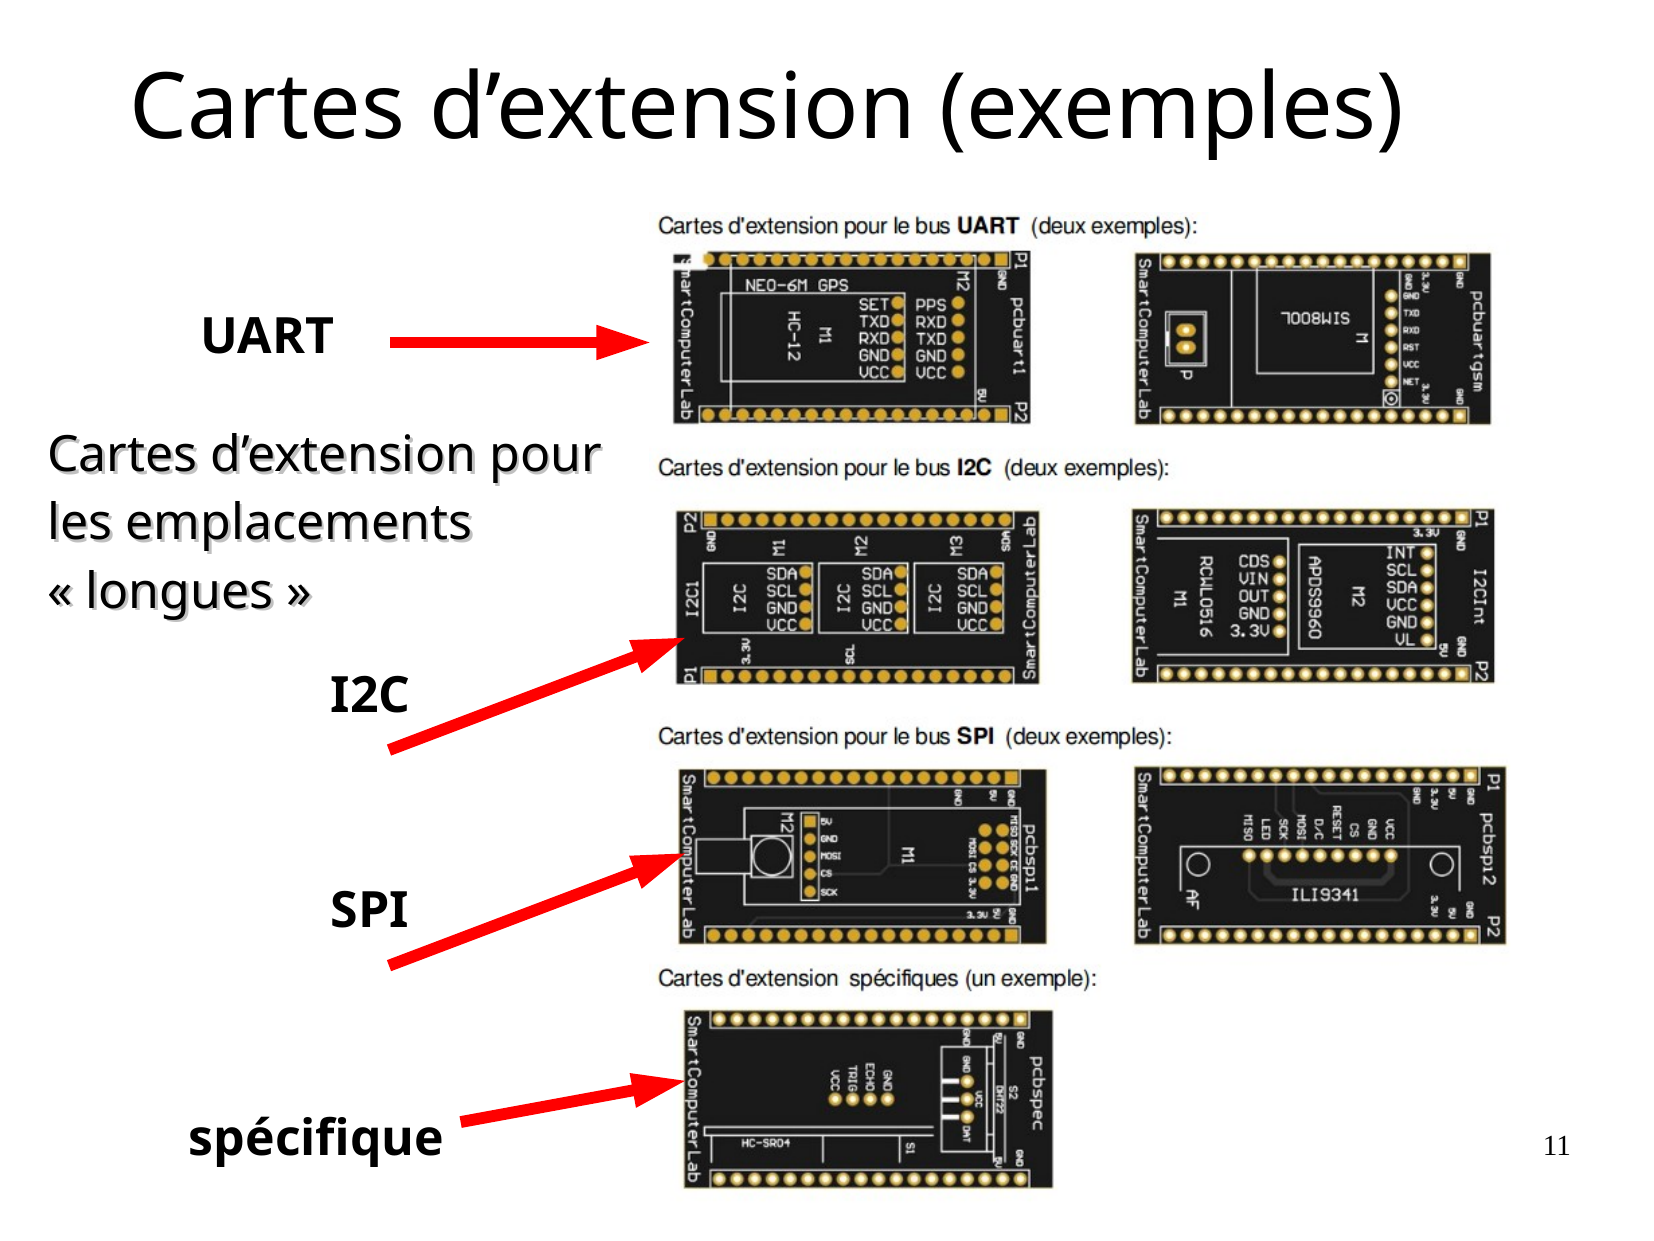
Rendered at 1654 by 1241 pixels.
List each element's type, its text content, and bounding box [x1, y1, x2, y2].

subtitle [82, 650, 649, 850]
text_box SPI [330, 853, 520, 964]
text_box I2C [330, 637, 520, 748]
text_box Cartes d’extension pour les emplacements « longues » [47, 418, 626, 650]
text_box spécifique [188, 1080, 520, 1191]
title Cartes d’extension (exemples) [23, 0, 1512, 208]
subtitle [82, 129, 1571, 850]
text_box UART [200, 279, 390, 390]
picture [649, 212, 1524, 1205]
